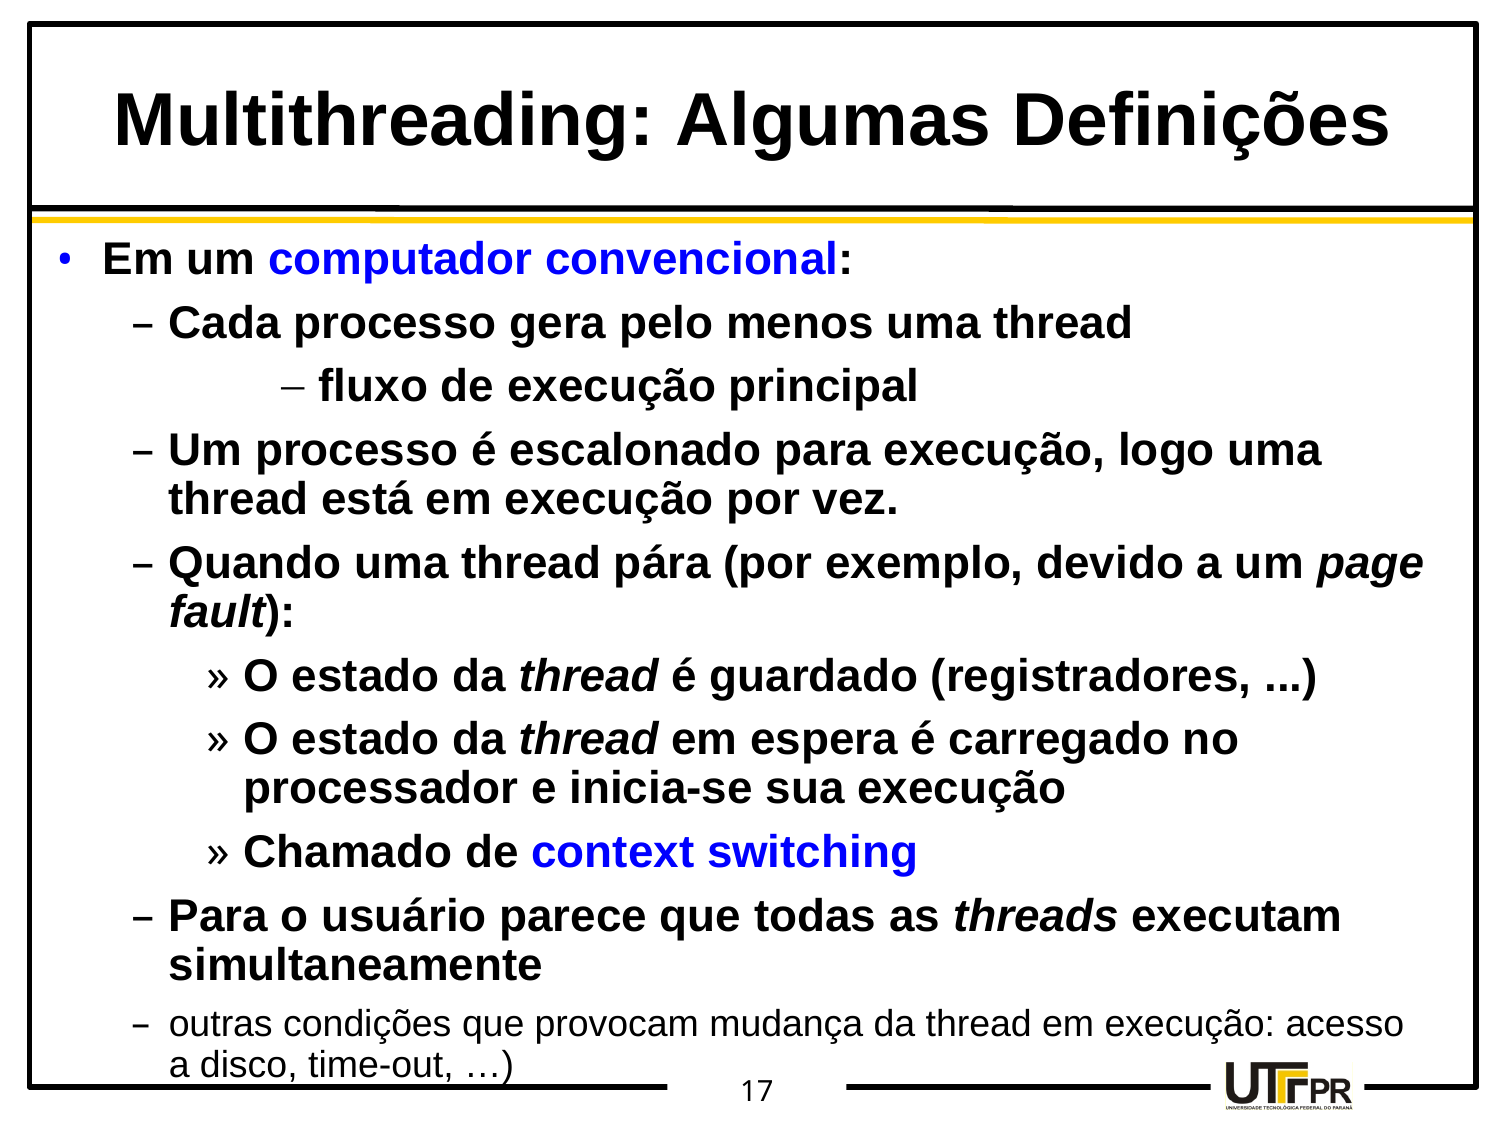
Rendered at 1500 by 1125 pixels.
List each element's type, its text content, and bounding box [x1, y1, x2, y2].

picture [1225, 1063, 1353, 1110]
text_box Em um computador convencional: Cada processo gera pelo menos uma thread fluxo de execução principal Um processo é escalonado para execução, logo uma thread está em execução por vez. Quando uma thread pára (por exemplo, devido a um page fault): O estado da thread é guardado (registradores, ...) O estado da thread em espera é carregado no processador e inicia-se sua execução Chamado de context switching Para o usuário parece que todas as threads executam simultaneamente outras condições que provocam mudança da thread em execução: acesso a disco, time-out, …) [41, 228, 1447, 1063]
title Multithreading: Algumas Definições [29, 47, 1477, 196]
